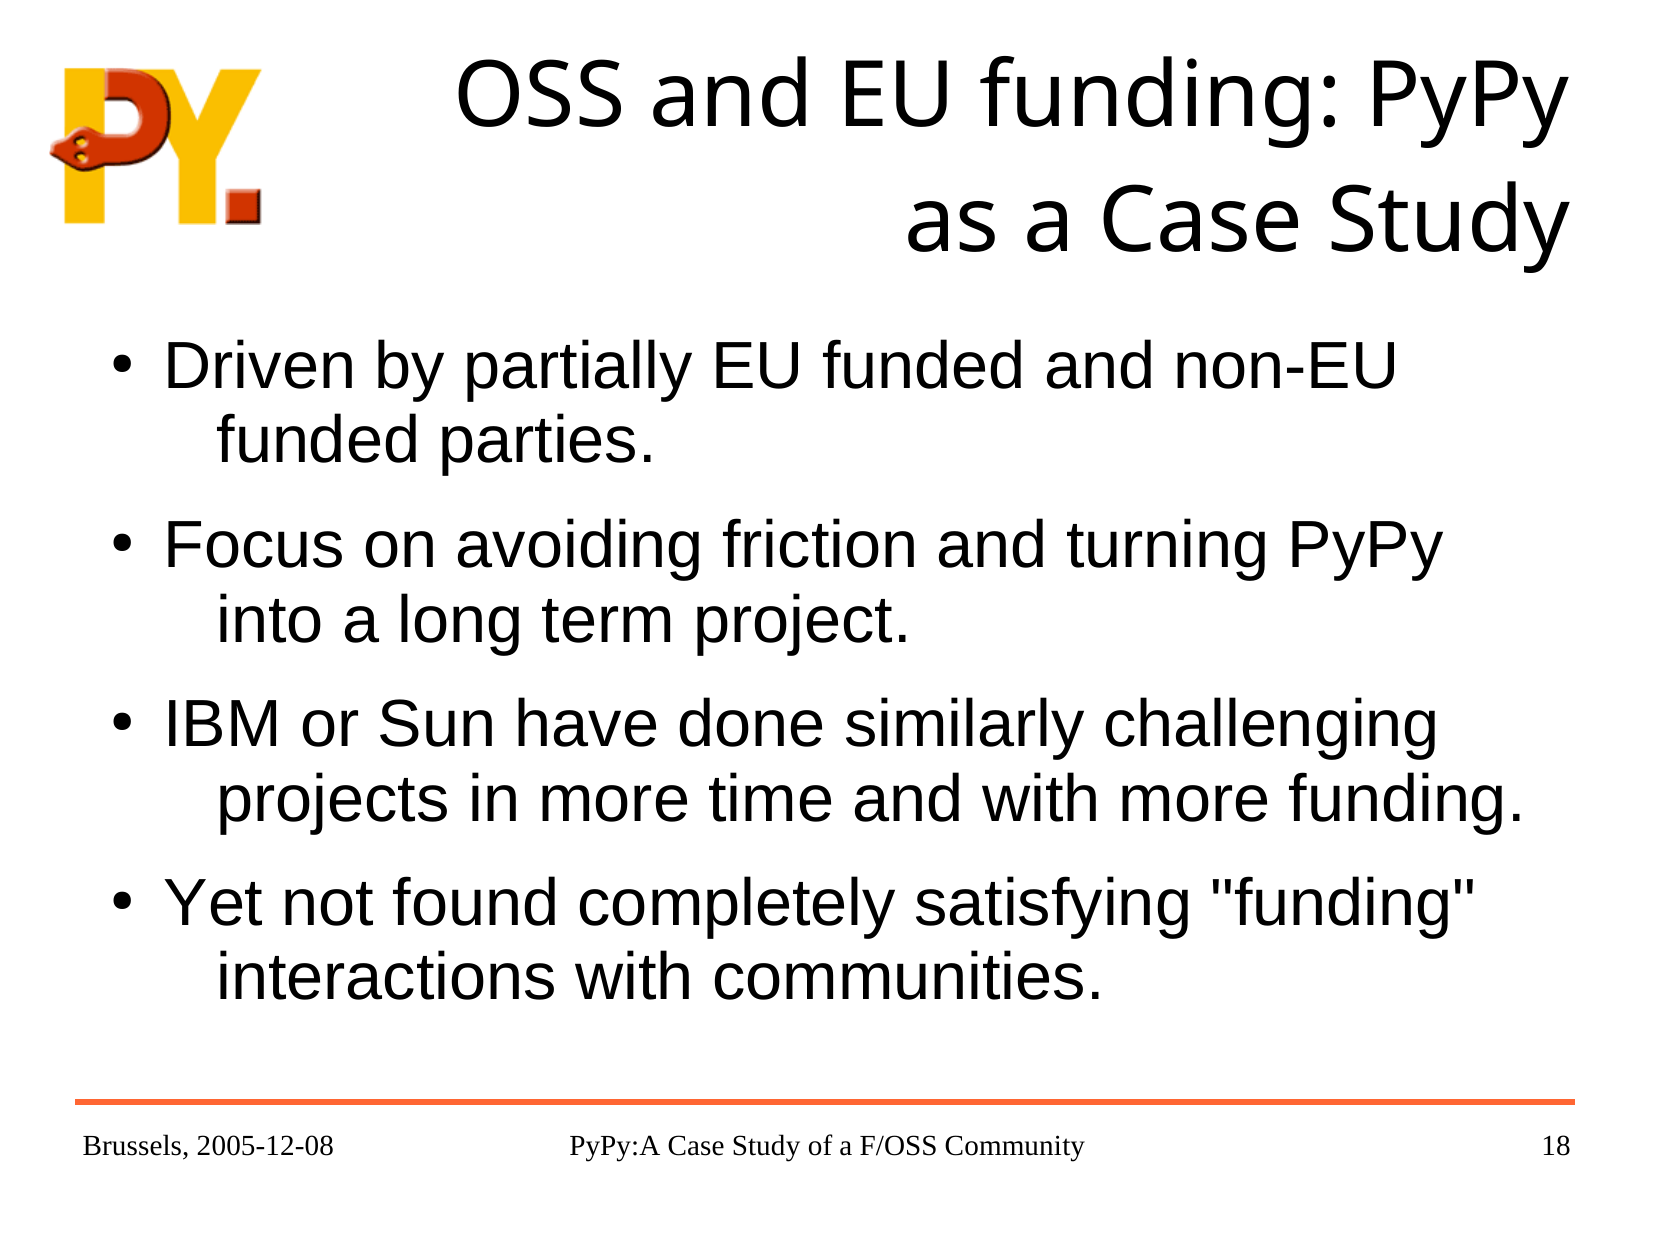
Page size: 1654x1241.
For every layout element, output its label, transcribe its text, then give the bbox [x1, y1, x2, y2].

list Driven by partially EU funded and non-EU funded parties. Focus on avoiding friction and turning PyPy into a long term project. IBM or Sun have done similarly challenging projects in more time and with more funding. Yet not found completely satisfying "funding" interactions with communities. [75, 327, 1564, 1088]
picture [49, 67, 263, 225]
title OSS and EU funding: PyPy as a Case Study [337, 41, 1571, 265]
